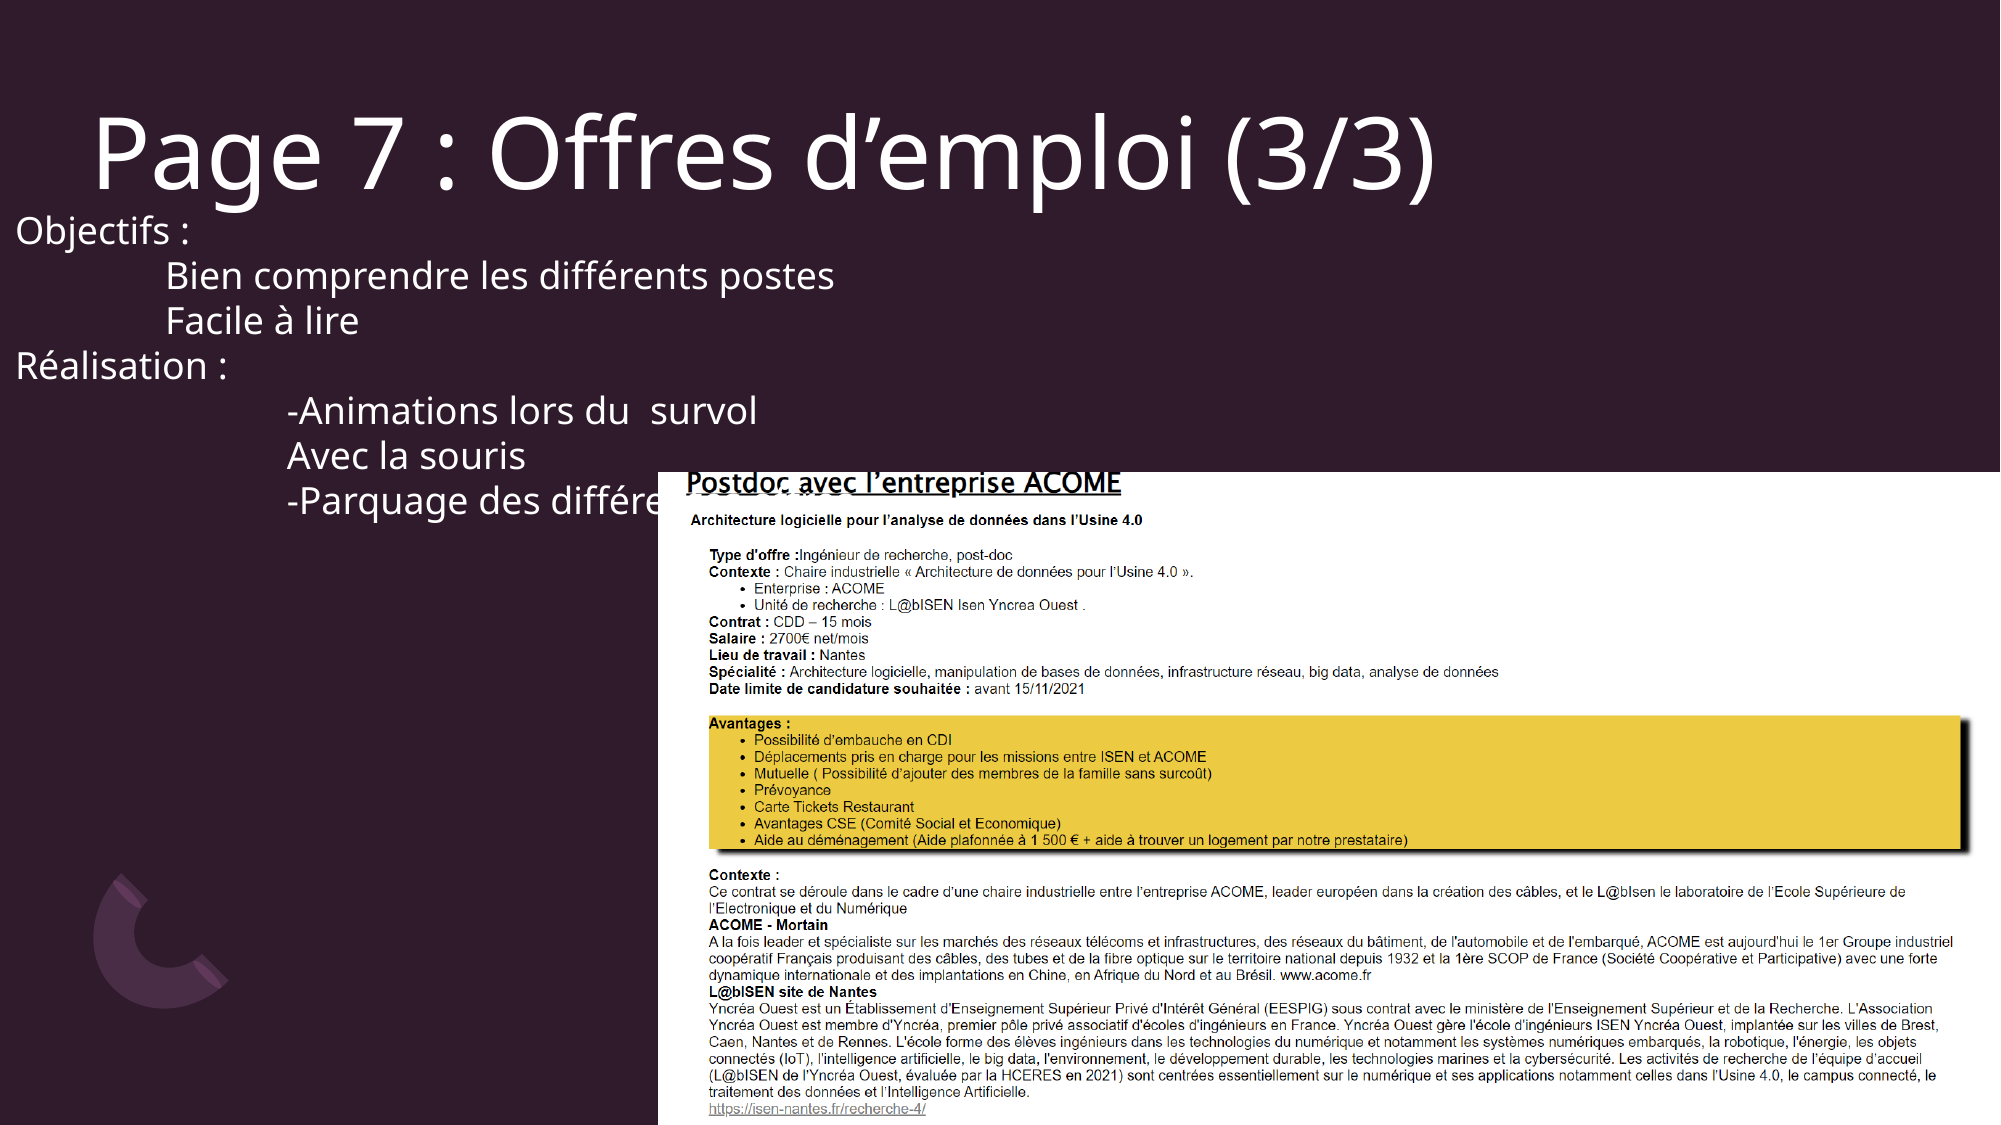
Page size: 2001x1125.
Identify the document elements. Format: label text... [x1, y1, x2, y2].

picture [658, 472, 2000, 1125]
title Page 7 : Offres d’emploi (3/3) [90, 90, 1910, 309]
text_box Objectifs : Bien comprendre les différents postes Facile à lire Réalisation : -Animations lors du survol Avec la souris -Parquage des différentes offres [0, 199, 1000, 533]
